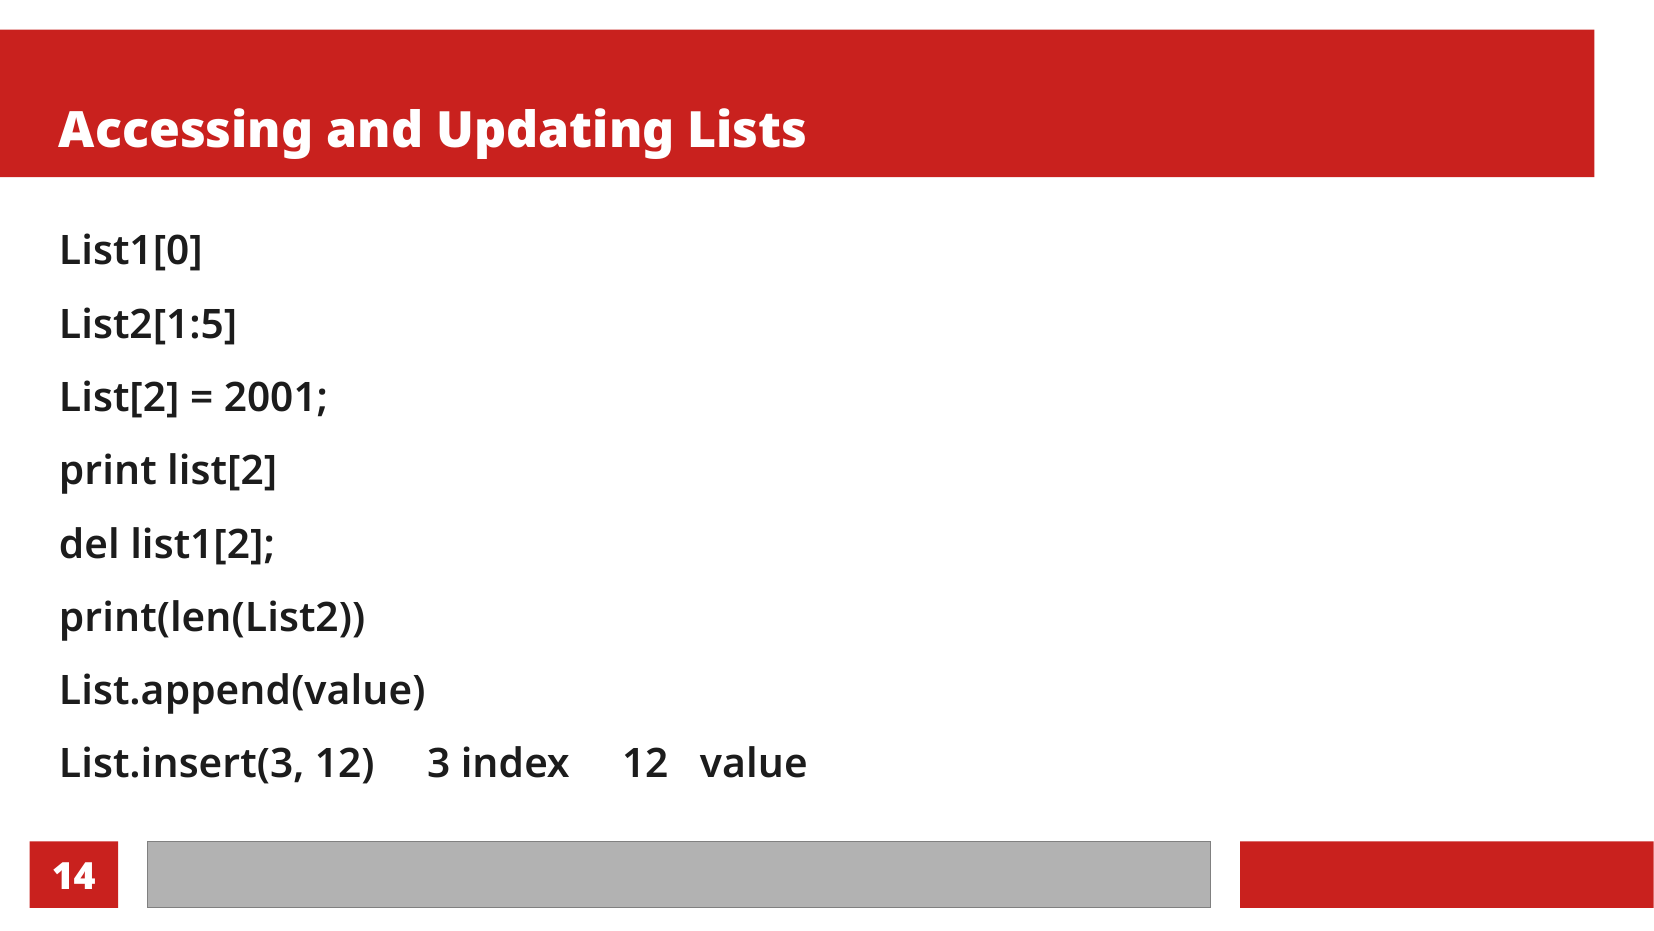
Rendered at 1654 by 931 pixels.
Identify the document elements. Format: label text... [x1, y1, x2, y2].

title Accessing and Updating Lists [59, 44, 1595, 163]
list List1[0] List2[1:5] List[2] = 2001; print list[2] del list1[2]; print(len(List2)) List.append(value) List.insert(3, 12) 3 index 12 value [59, 221, 1565, 798]
